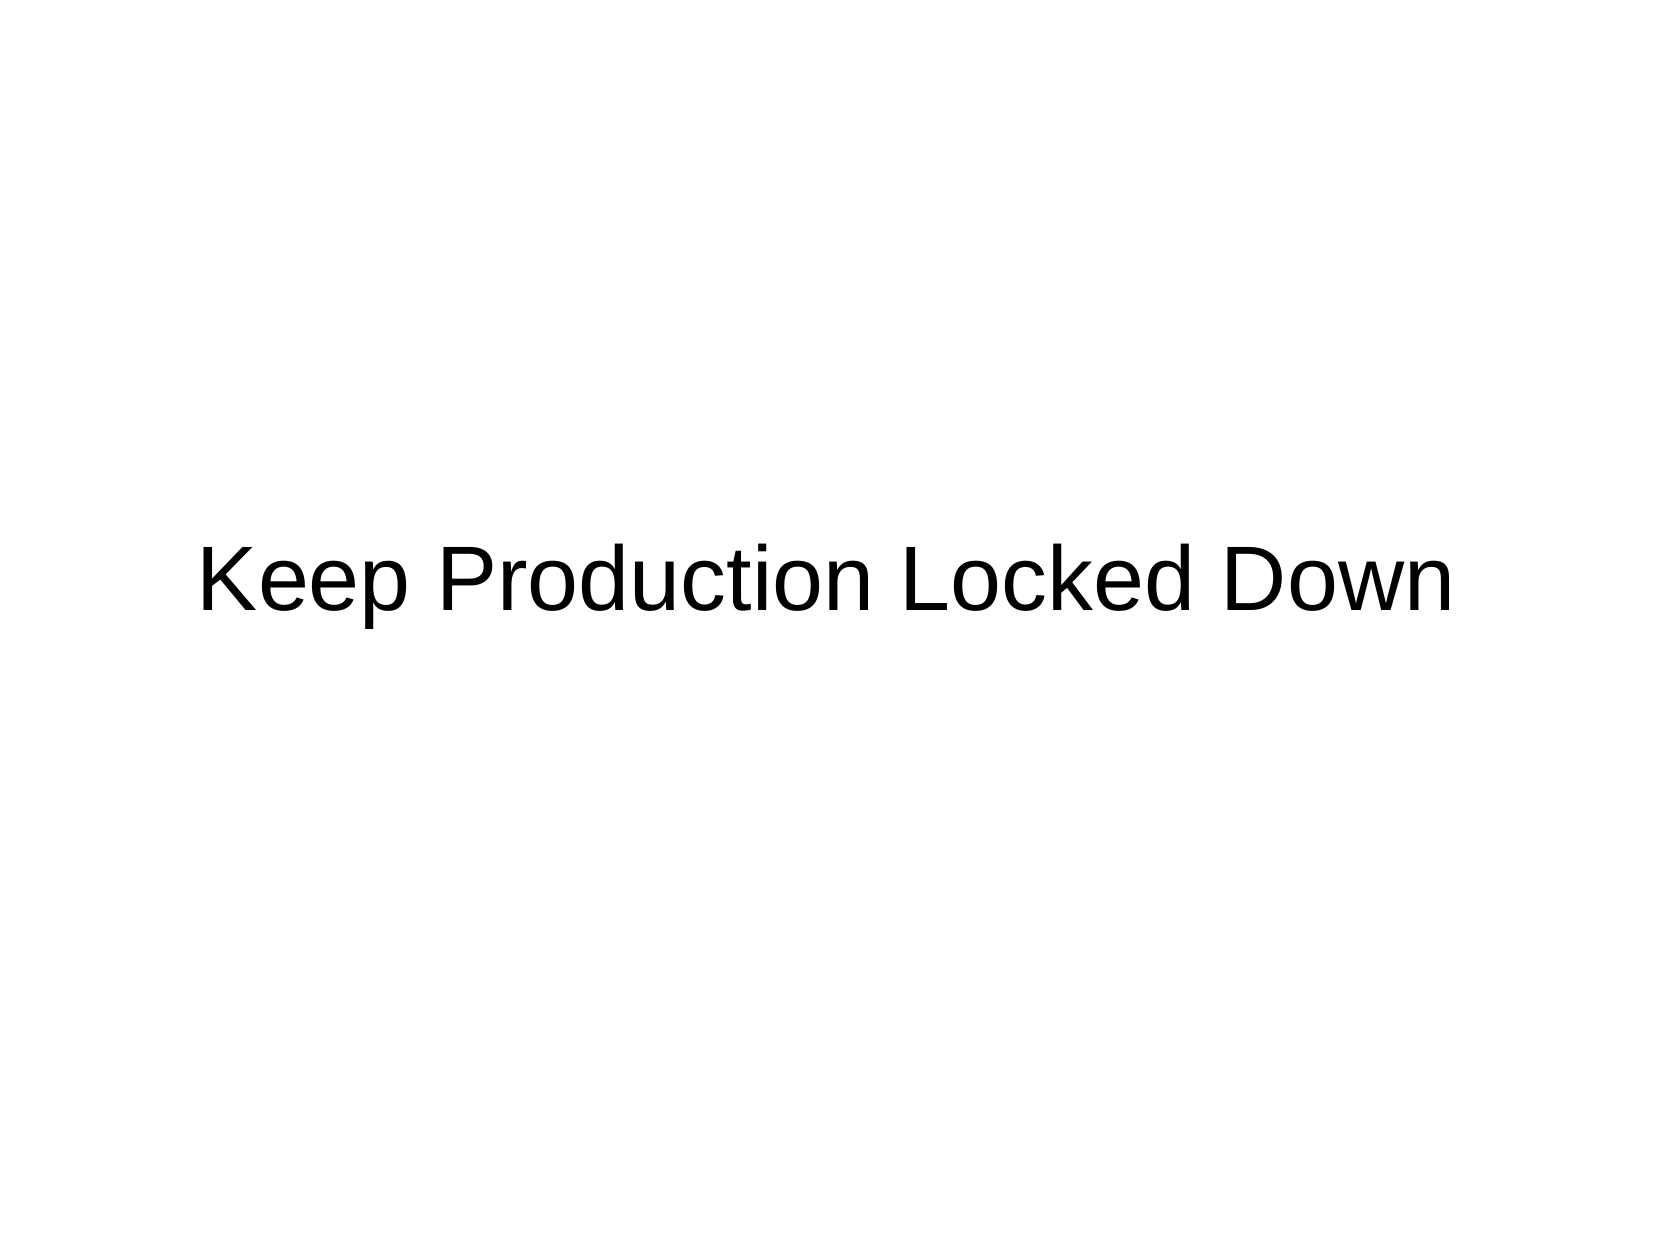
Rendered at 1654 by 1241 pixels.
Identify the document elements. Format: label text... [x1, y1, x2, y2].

subtitle Keep Production Locked Down [82, 49, 1571, 1109]
